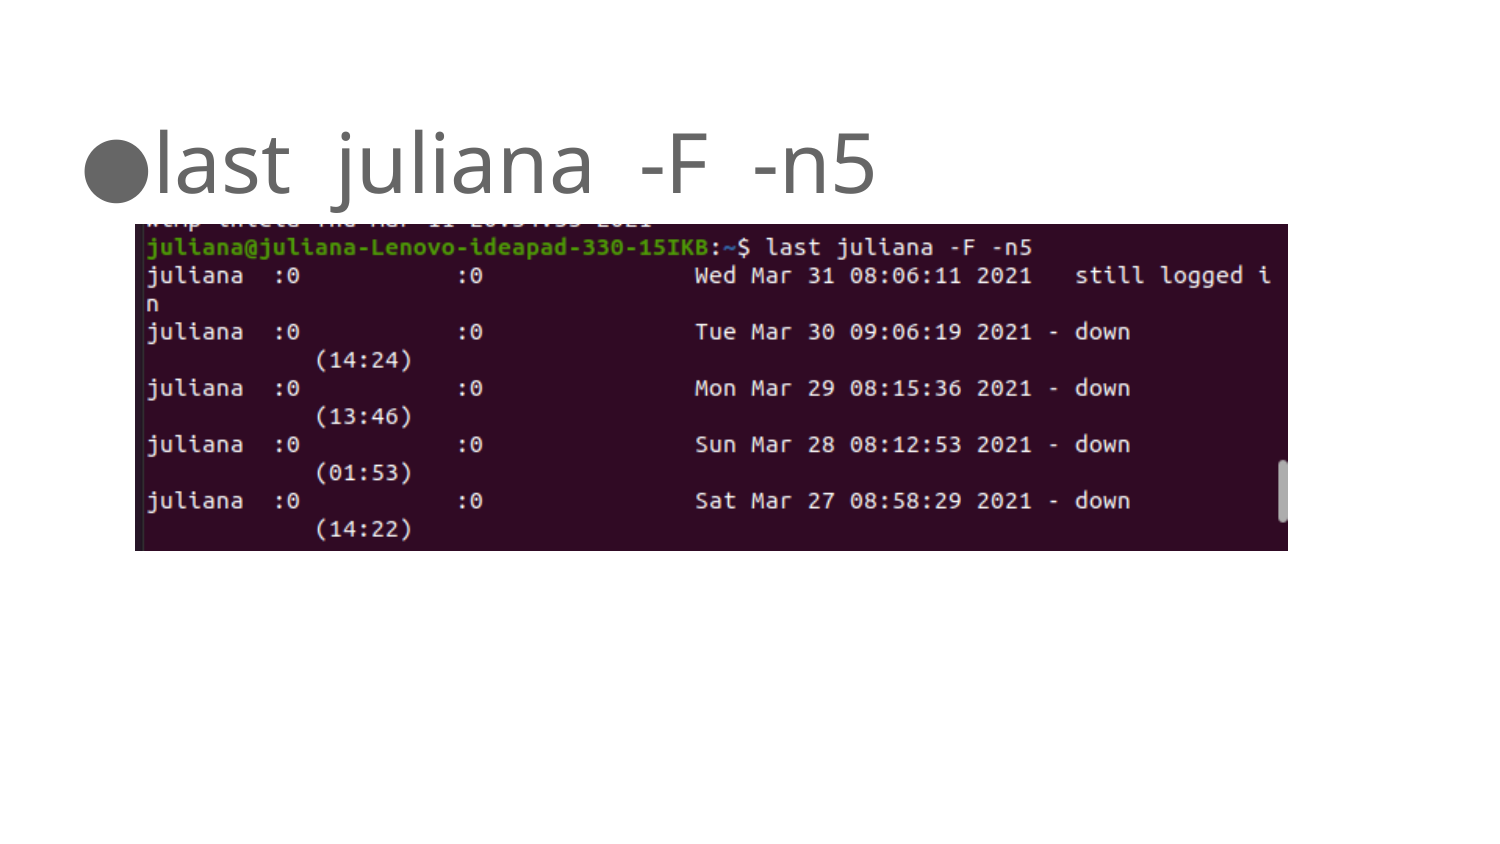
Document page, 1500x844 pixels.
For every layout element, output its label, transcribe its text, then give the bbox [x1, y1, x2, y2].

picture [135, 224, 1288, 551]
list last juliana -F -n5 [51, 72, 1449, 695]
